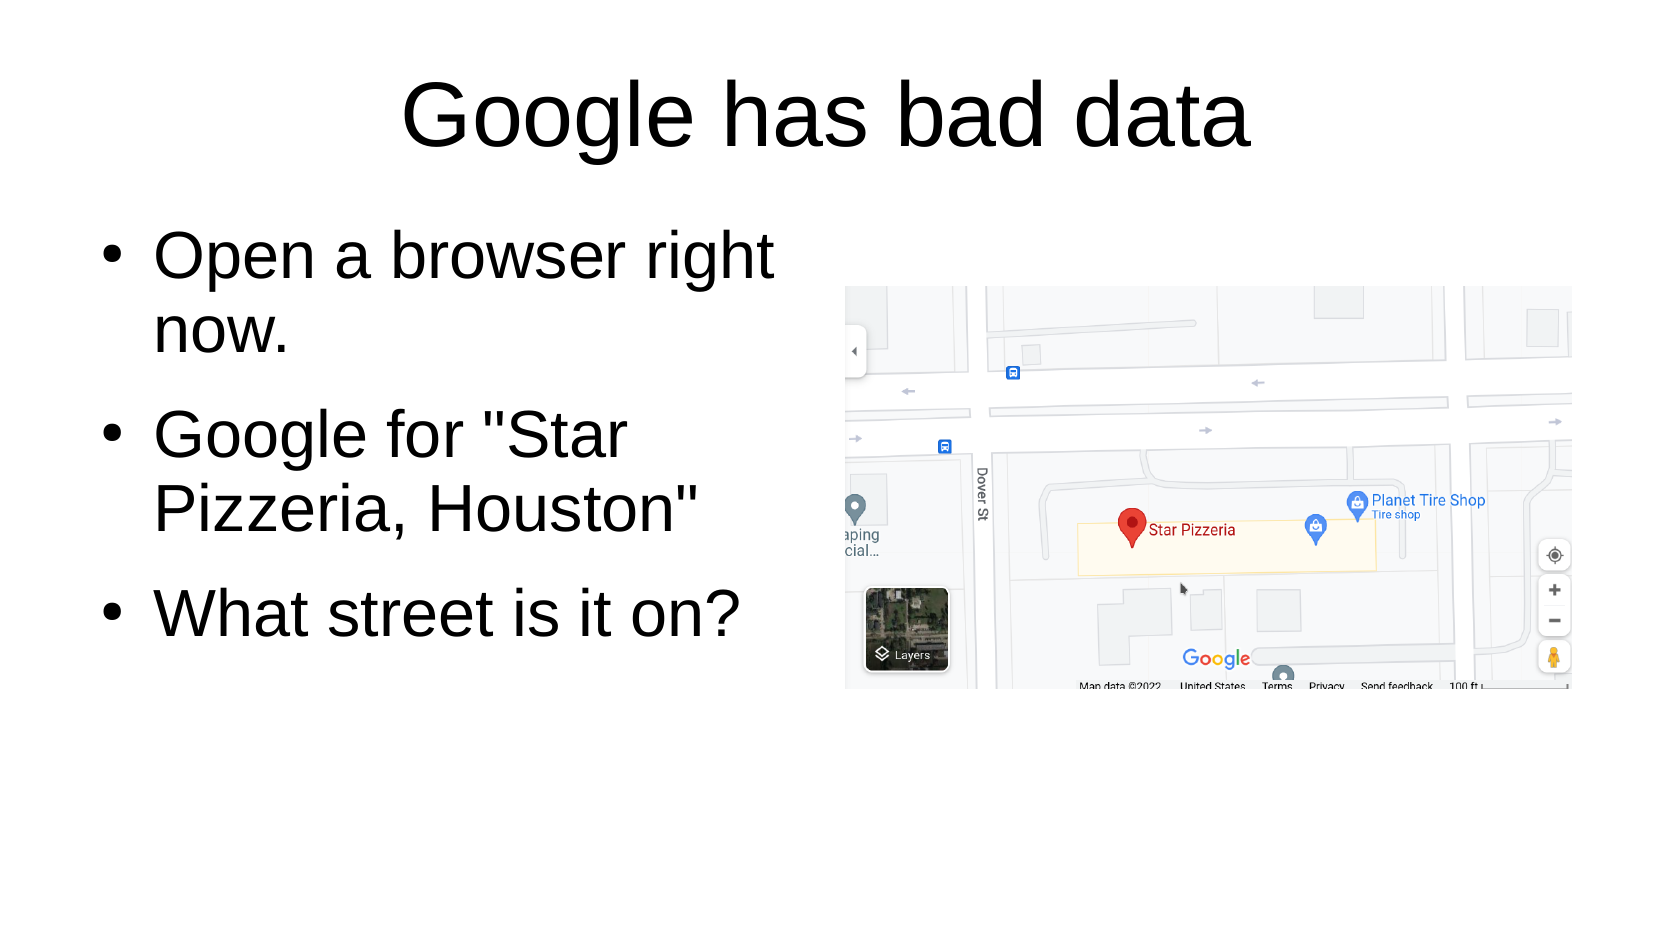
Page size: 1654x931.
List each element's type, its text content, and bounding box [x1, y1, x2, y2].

list Open a browser right now. Google for "Star Pizzeria, Houston" What street is it on? [82, 217, 809, 758]
title Google has bad data [82, 37, 1571, 193]
picture [845, 286, 1572, 689]
